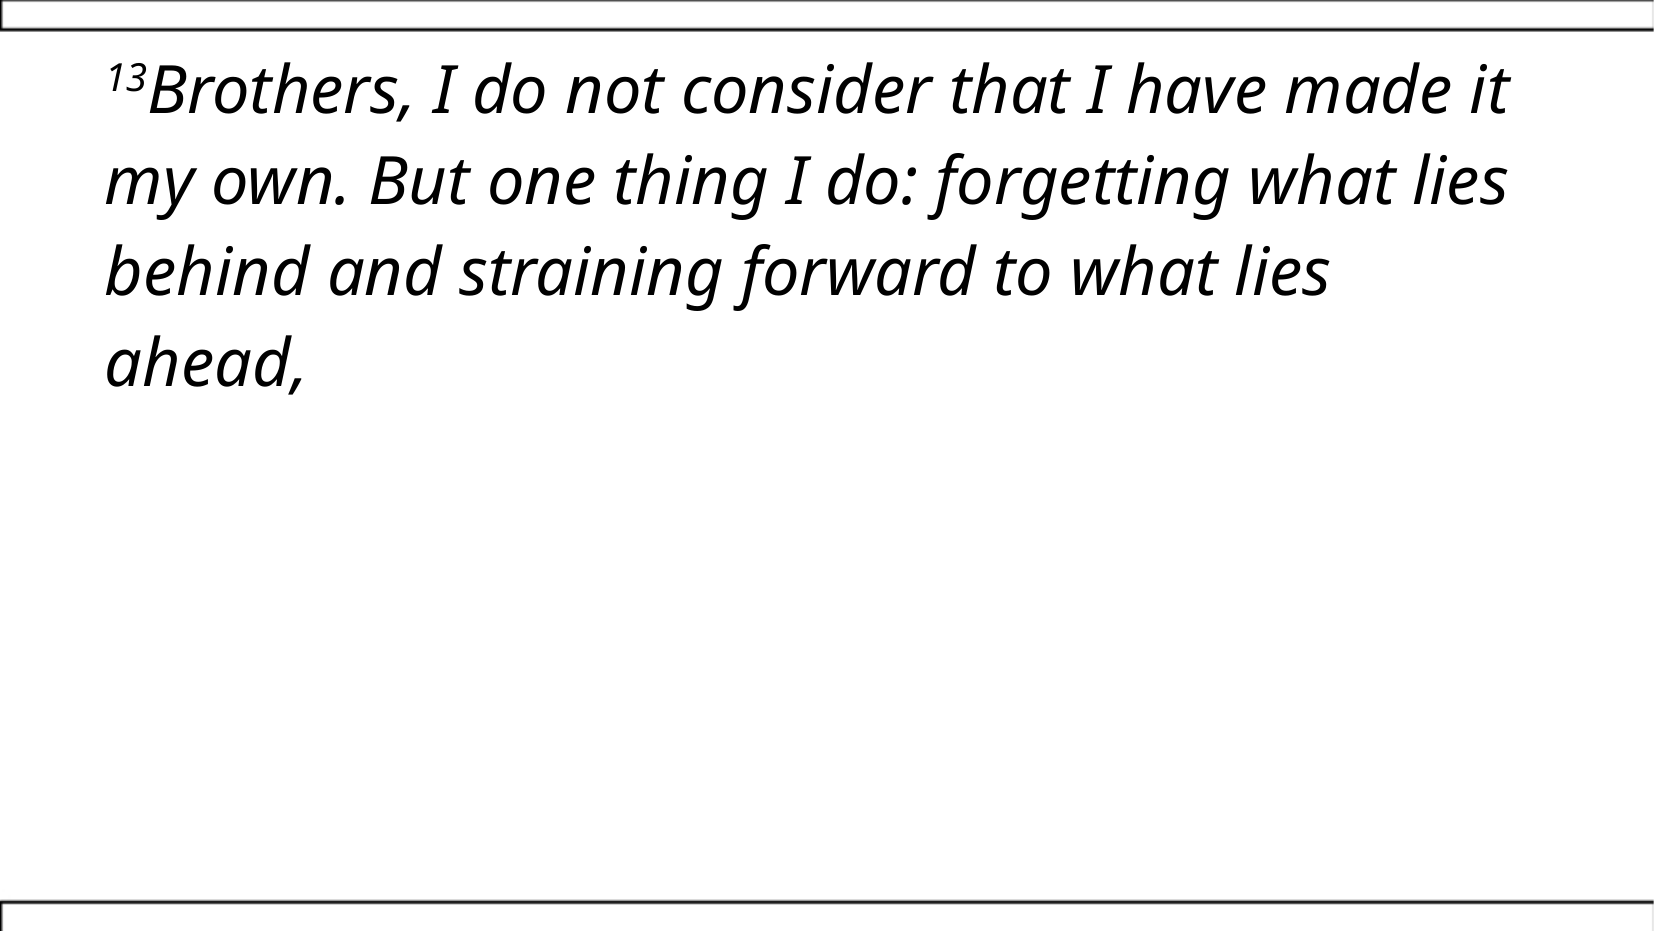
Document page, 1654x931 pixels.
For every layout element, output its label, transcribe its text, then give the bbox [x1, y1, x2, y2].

picture [0, 0, 1654, 931]
text_box 13Brothers, I do not consider that I have made it my own. But one thing I do: forgetting what lies behind and straining forward to what lies ahead, [90, 35, 1546, 504]
